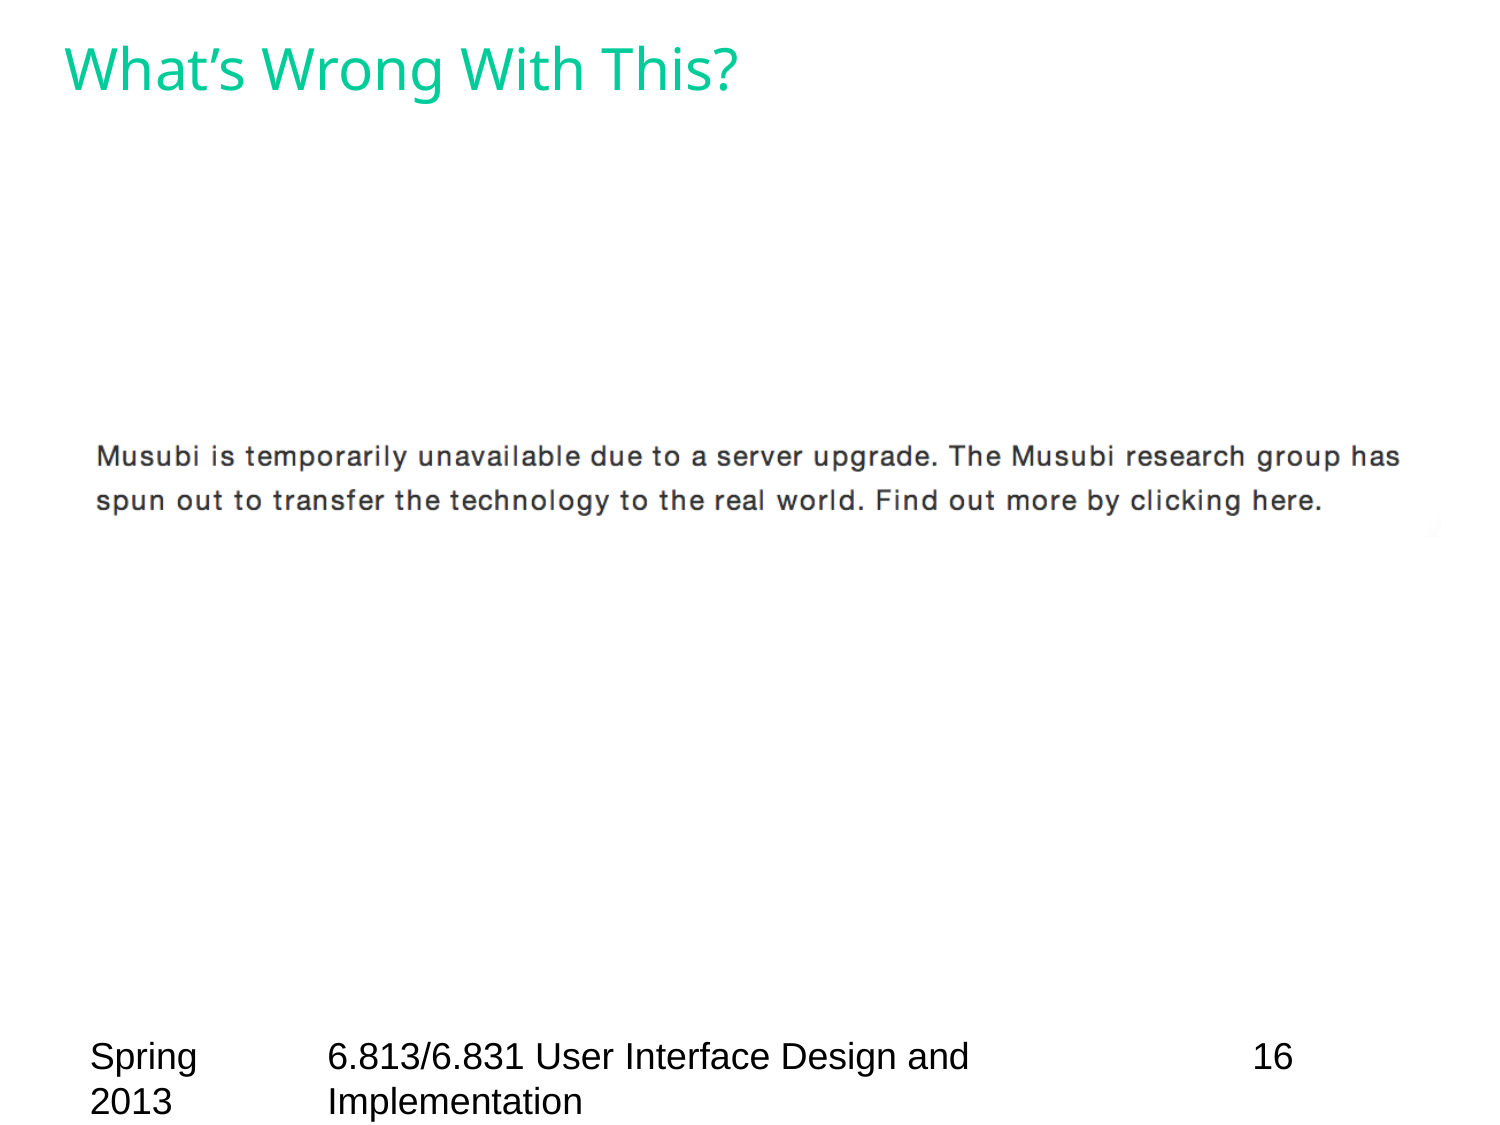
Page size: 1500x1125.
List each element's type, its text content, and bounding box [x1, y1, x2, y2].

slide_number Spring 2013 [75, 1024, 300, 1103]
title What’s Wrong With This? [50, 24, 1438, 150]
footer 6.813/6.831 User Interface Design and Implementation [312, 1024, 1225, 1103]
slide_number <number> [1237, 1024, 1425, 1103]
picture [62, 424, 1441, 538]
